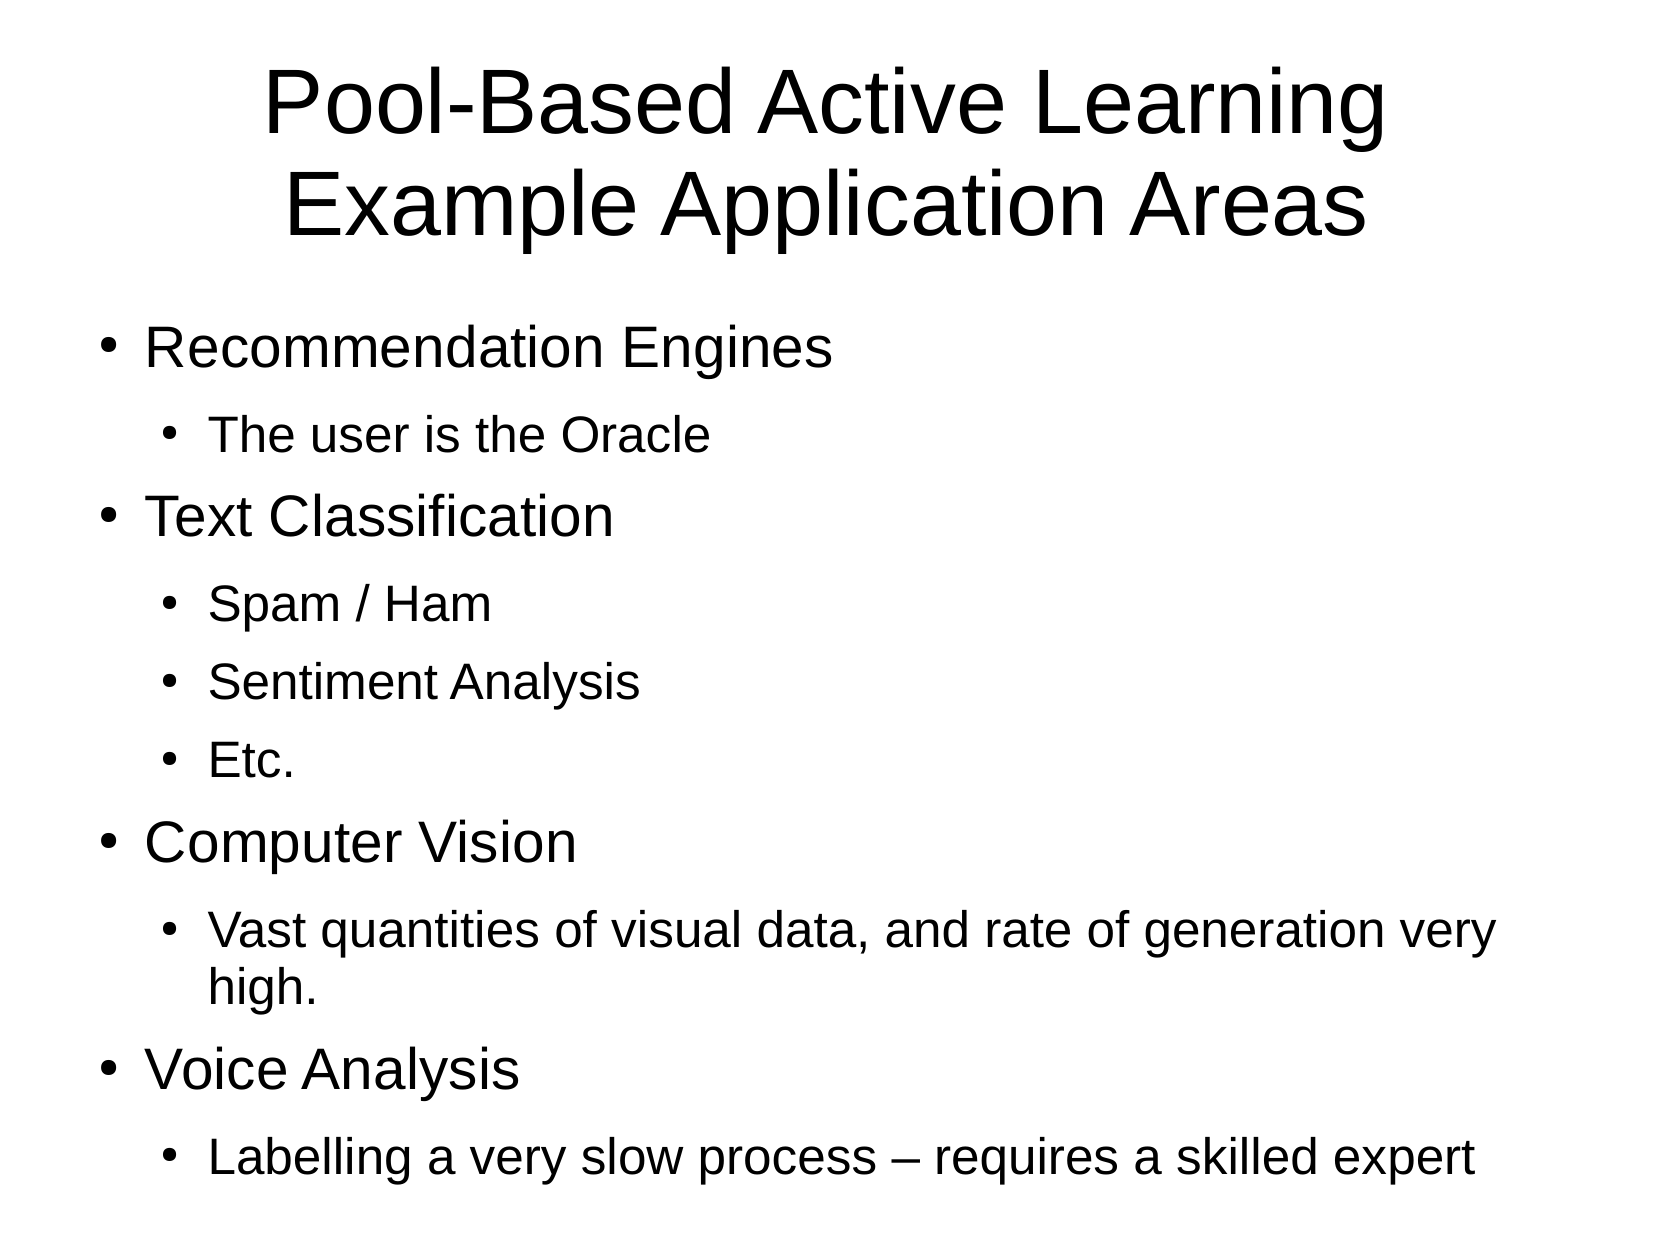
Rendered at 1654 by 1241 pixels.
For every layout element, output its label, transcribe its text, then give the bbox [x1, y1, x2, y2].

list Recommendation Engines The user is the Oracle Text Classification Spam / Ham Sentiment Analysis Etc. Computer Vision Vast quantities of visual data, and rate of generation very high. Voice Analysis Labelling a very slow process – requires a skilled expert [82, 313, 1571, 1193]
title Pool-Based Active Learning Example Application Areas [82, 49, 1571, 257]
